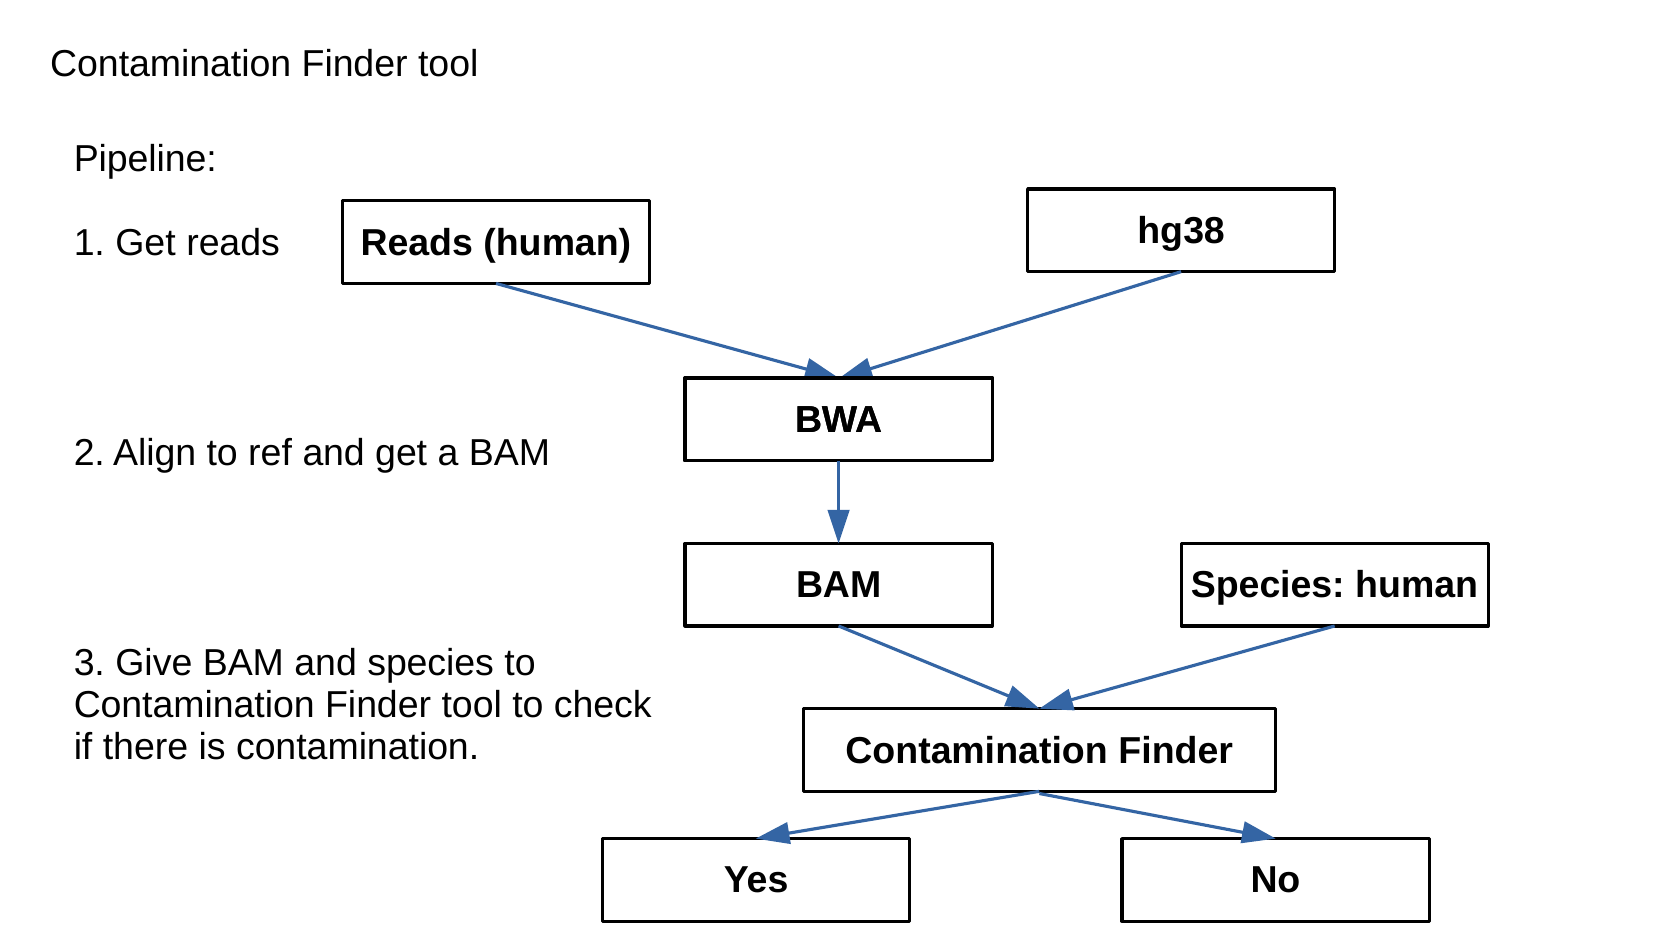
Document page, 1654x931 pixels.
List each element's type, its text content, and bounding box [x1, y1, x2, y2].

text_box hg38 [1027, 188, 1335, 272]
text_box Yes [602, 838, 910, 922]
text_box Contamination Finder [803, 708, 1276, 792]
text_box Species: human [1181, 543, 1489, 626]
text_box Contamination Finder tool [35, 35, 494, 93]
text_box Reads (human) [342, 200, 650, 284]
text_box Pipeline: 1. Get reads 2. Align to ref and get a BAM 3. Give BAM and species to Contamination Finder tool to check if there is contamination. [59, 129, 1619, 775]
text_box BWA [685, 377, 993, 461]
text_box No [1122, 838, 1430, 922]
text_box BAM [685, 543, 993, 626]
